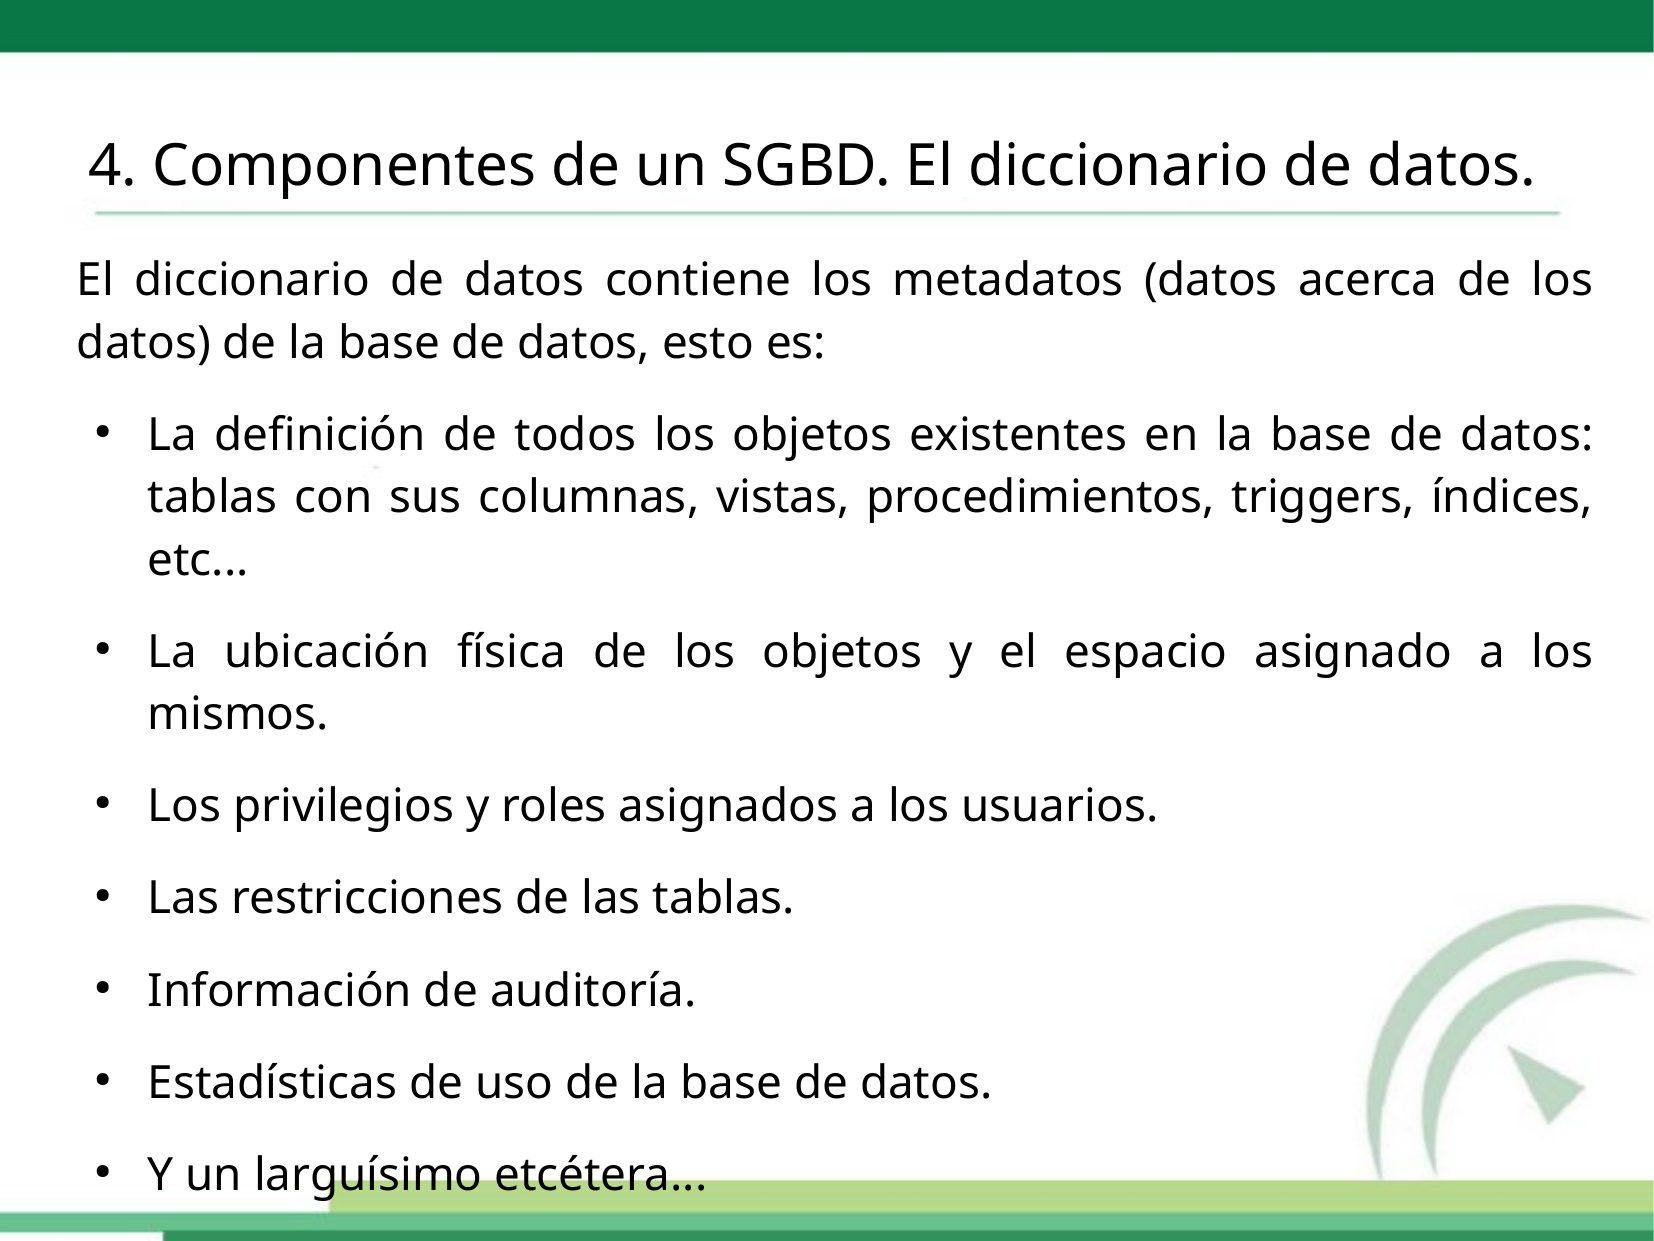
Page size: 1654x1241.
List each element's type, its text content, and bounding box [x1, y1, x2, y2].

title 4. Componentes de un SGBD. El diccionario de datos. [88, 58, 1577, 246]
list El diccionario de datos contiene los metadatos (datos acerca de los datos) de la base de datos, esto es: La definición de todos los objetos existentes en la base de datos: tablas con sus columnas, vistas, procedimientos, triggers, índices, etc... La ubicación física de los objetos y el espacio asignado a los mismos. Los privilegios y roles asignados a los usuarios. Las restricciones de las tablas. Información de auditoría. Estadísticas de uso de la base de datos. Y un larguísimo etcétera... [76, 246, 1595, 1131]
picture [0, 0, 1654, 1241]
